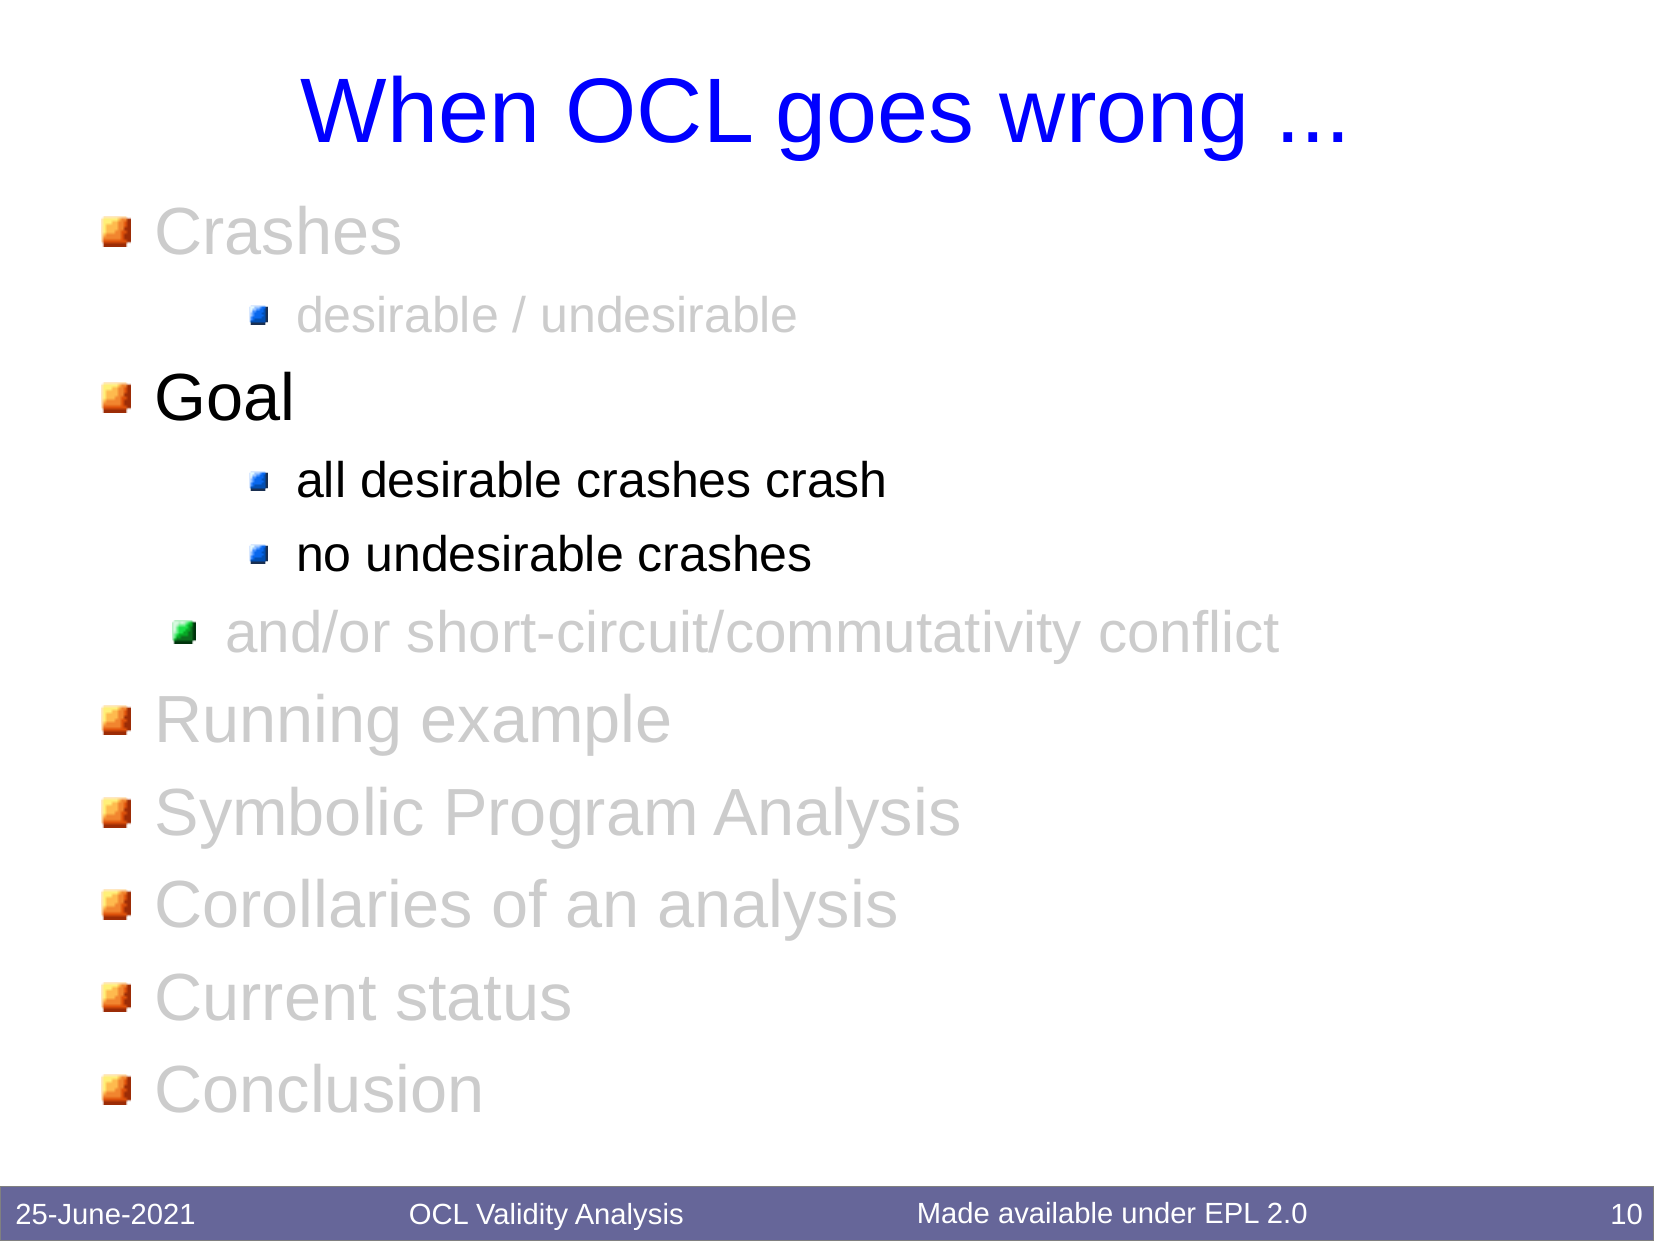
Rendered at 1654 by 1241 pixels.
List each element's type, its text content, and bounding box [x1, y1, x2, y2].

title When OCL goes wrong ... [82, 49, 1571, 173]
list Crashes desirable / undesirable Goal all desirable crashes crash no undesirable crashes and/or short-circuit/commutativity conflict Running example Symbolic Program Analysis Corollaries of an analysis Current status Conclusion [83, 194, 1572, 1128]
